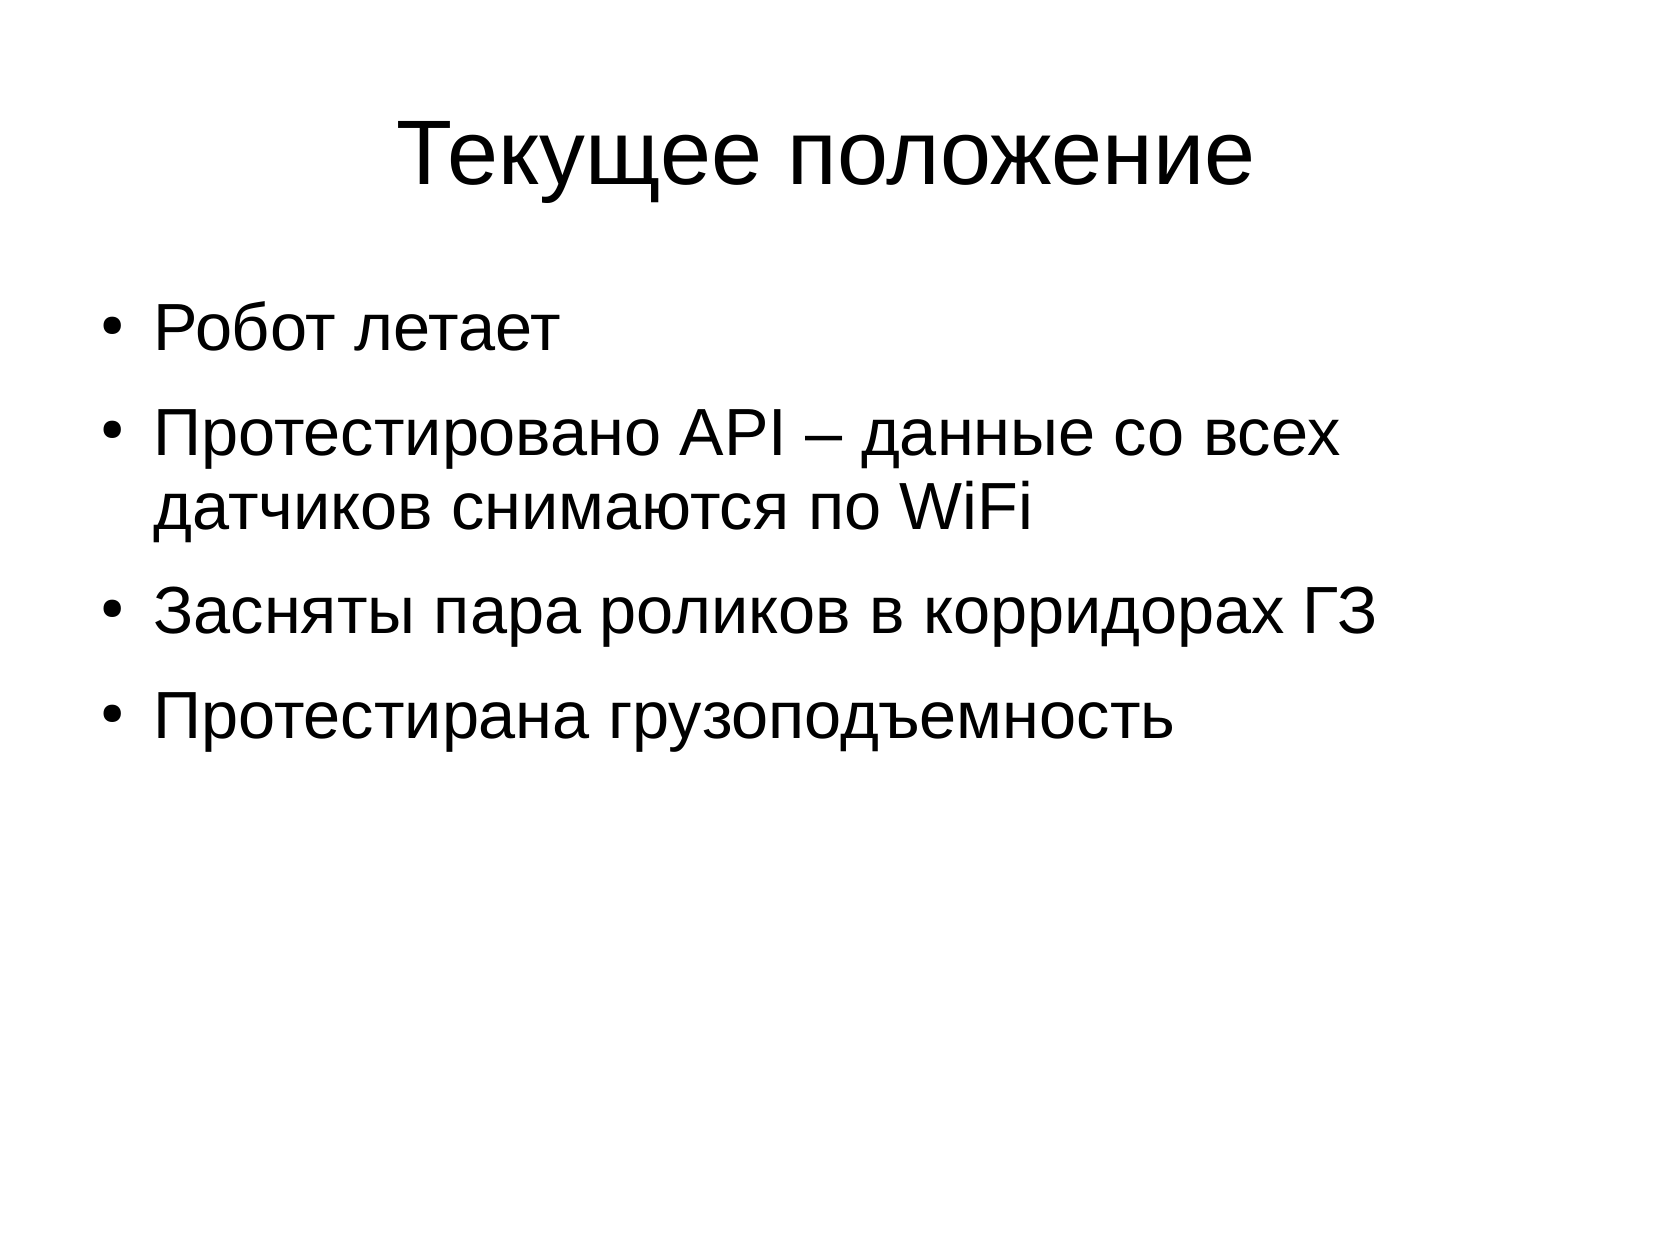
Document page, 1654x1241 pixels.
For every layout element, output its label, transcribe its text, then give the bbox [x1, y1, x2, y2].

list Робот летает Протестировано API – данные со всех датчиков снимаются по WiFi Засняты пара роликов в корридорах ГЗ Протестирана грузоподъемность [82, 290, 1538, 1010]
title Текущее положение [82, 49, 1571, 257]
